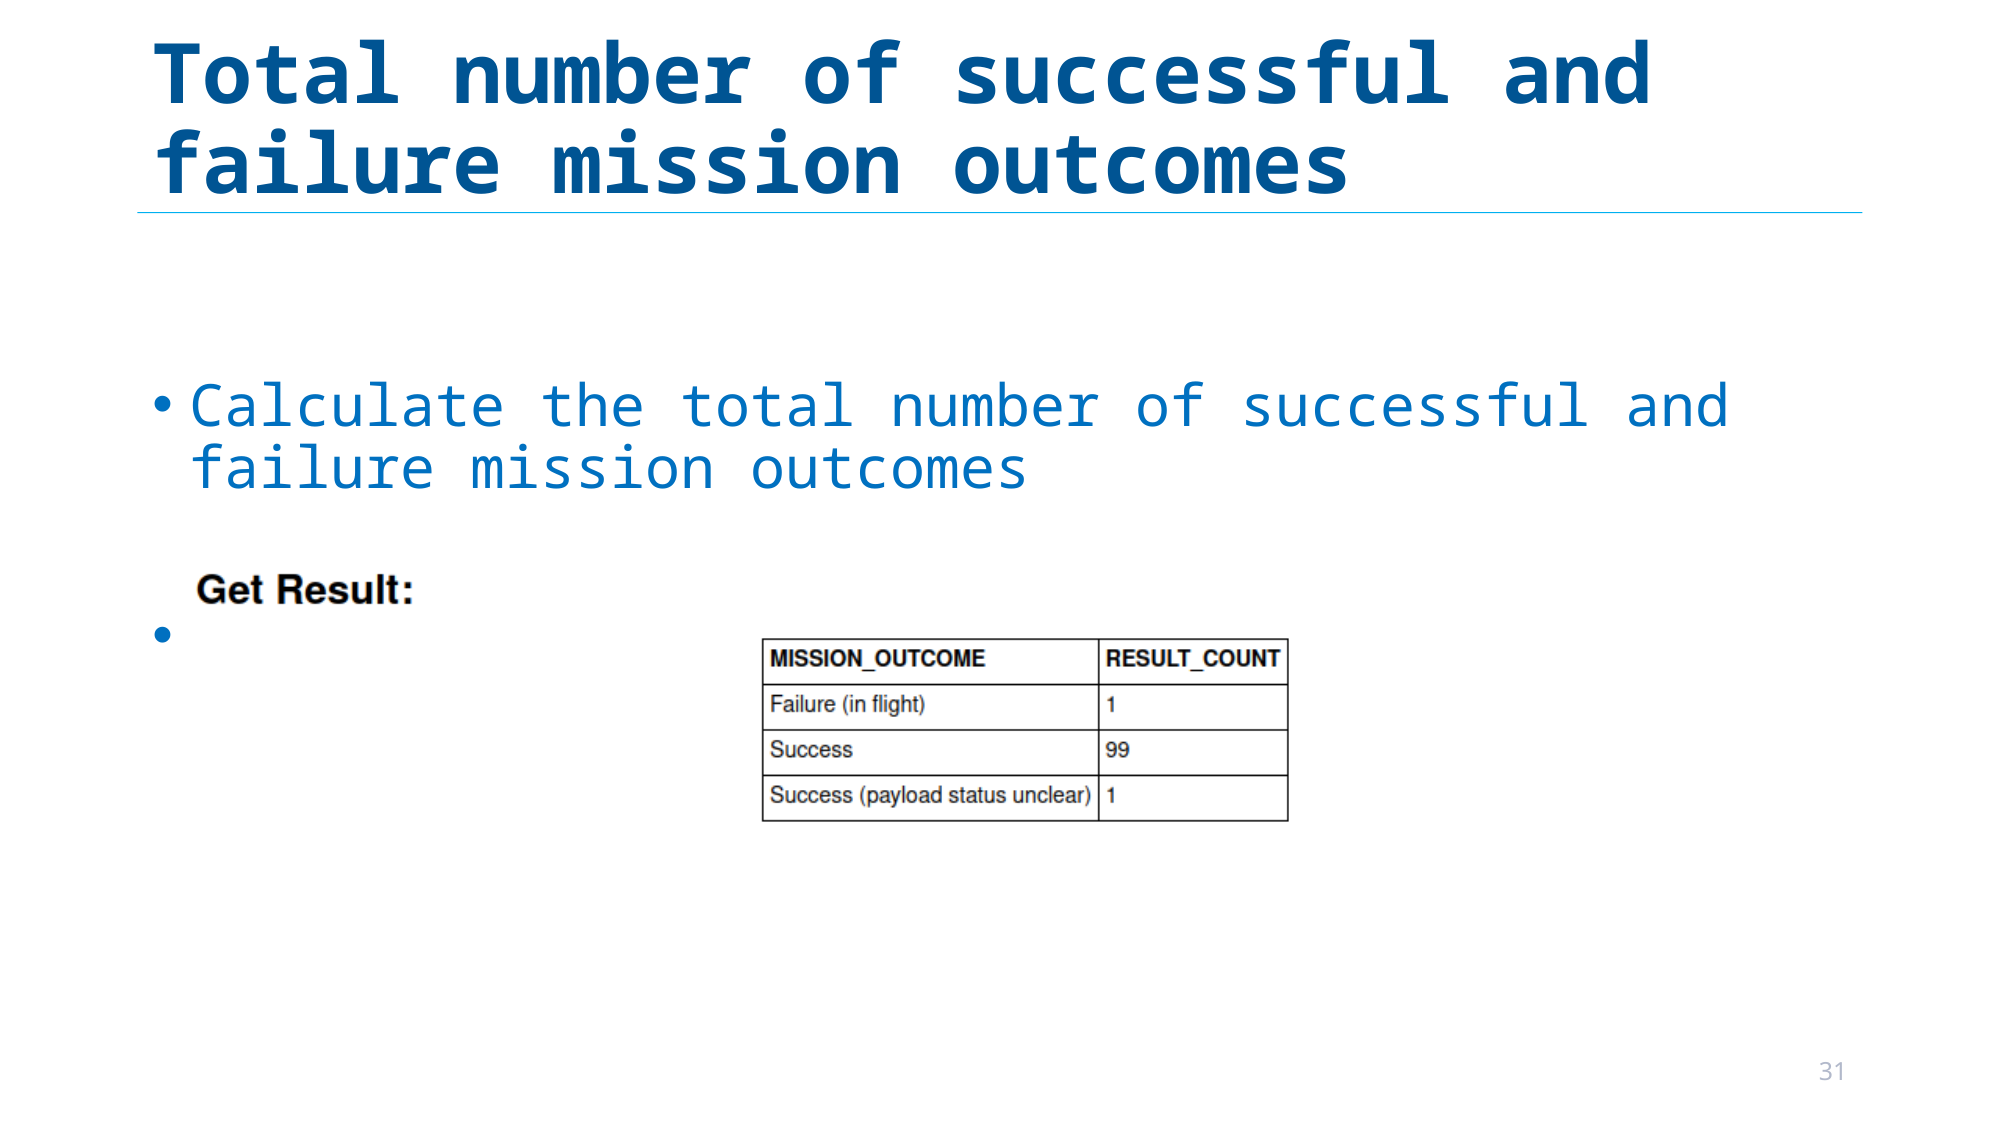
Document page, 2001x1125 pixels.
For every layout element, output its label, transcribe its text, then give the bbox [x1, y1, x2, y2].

slide_number 41 [1412, 1042, 1863, 1103]
picture [184, 565, 1861, 836]
list Calculate the total number of successful and failure mission outcomes Present your query result with a short explanation here [137, 277, 1863, 992]
title Total number of successful and failure mission outcomes [137, 13, 1863, 231]
